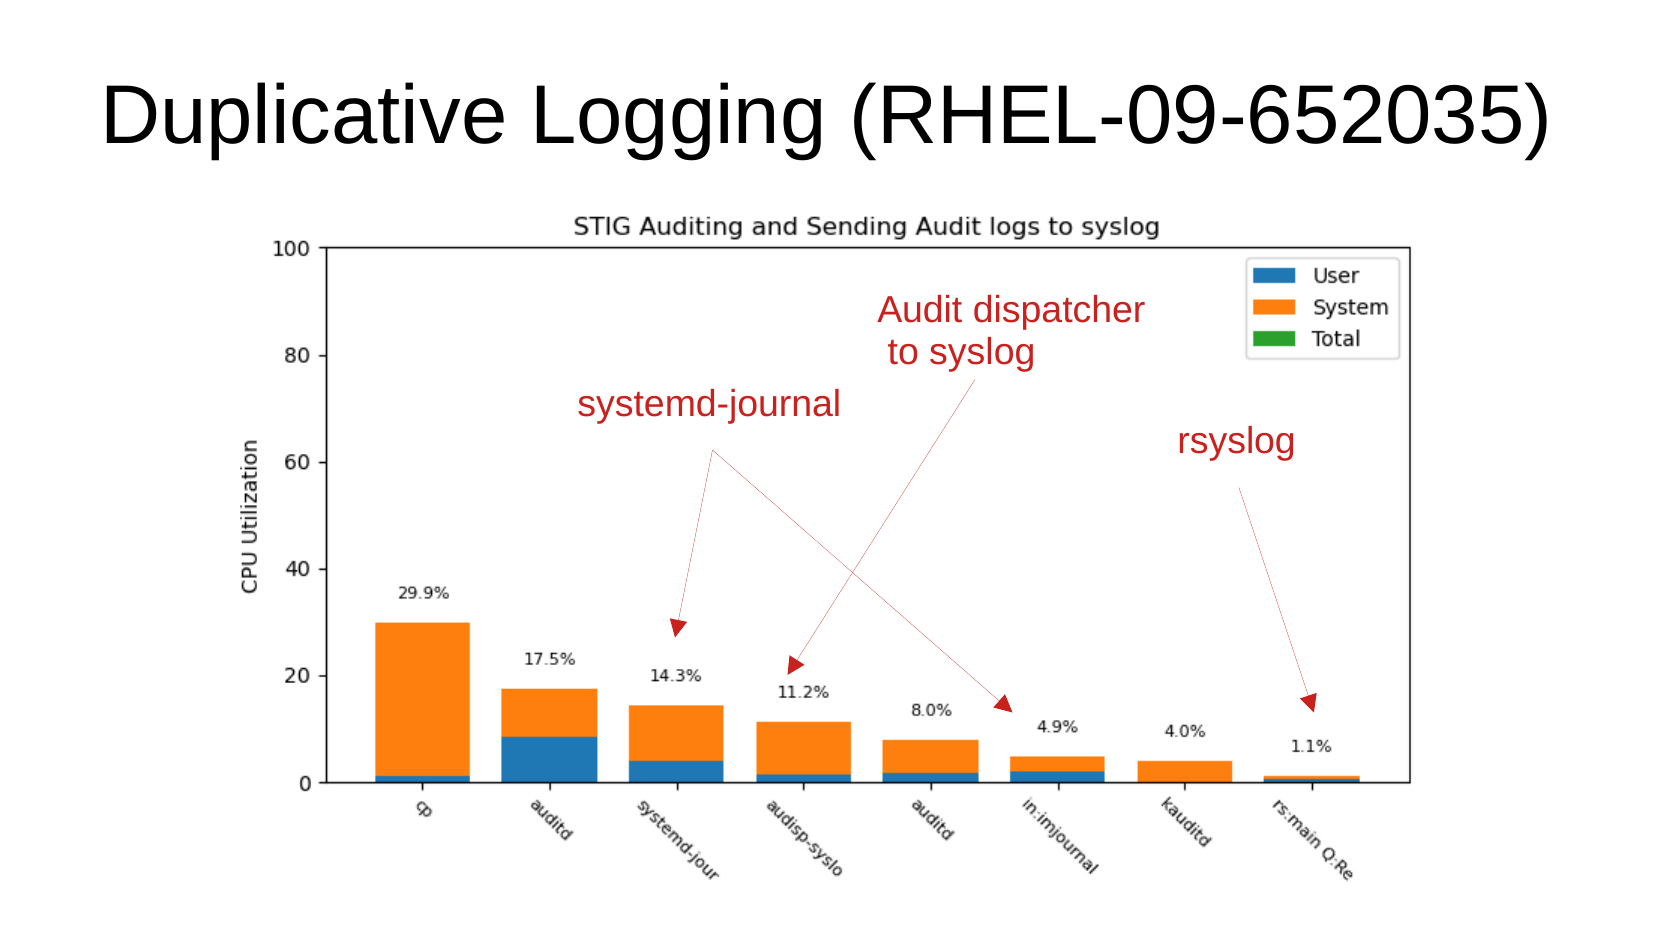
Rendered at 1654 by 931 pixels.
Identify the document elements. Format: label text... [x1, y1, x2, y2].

text_box rsyslog [1162, 412, 1313, 470]
picture [227, 193, 1423, 925]
title Duplicative Logging (RHEL-09-652035) [82, 37, 1571, 193]
text_box systemd-journal [562, 375, 863, 432]
text_box Audit dispatcher to syslog [862, 280, 1163, 380]
